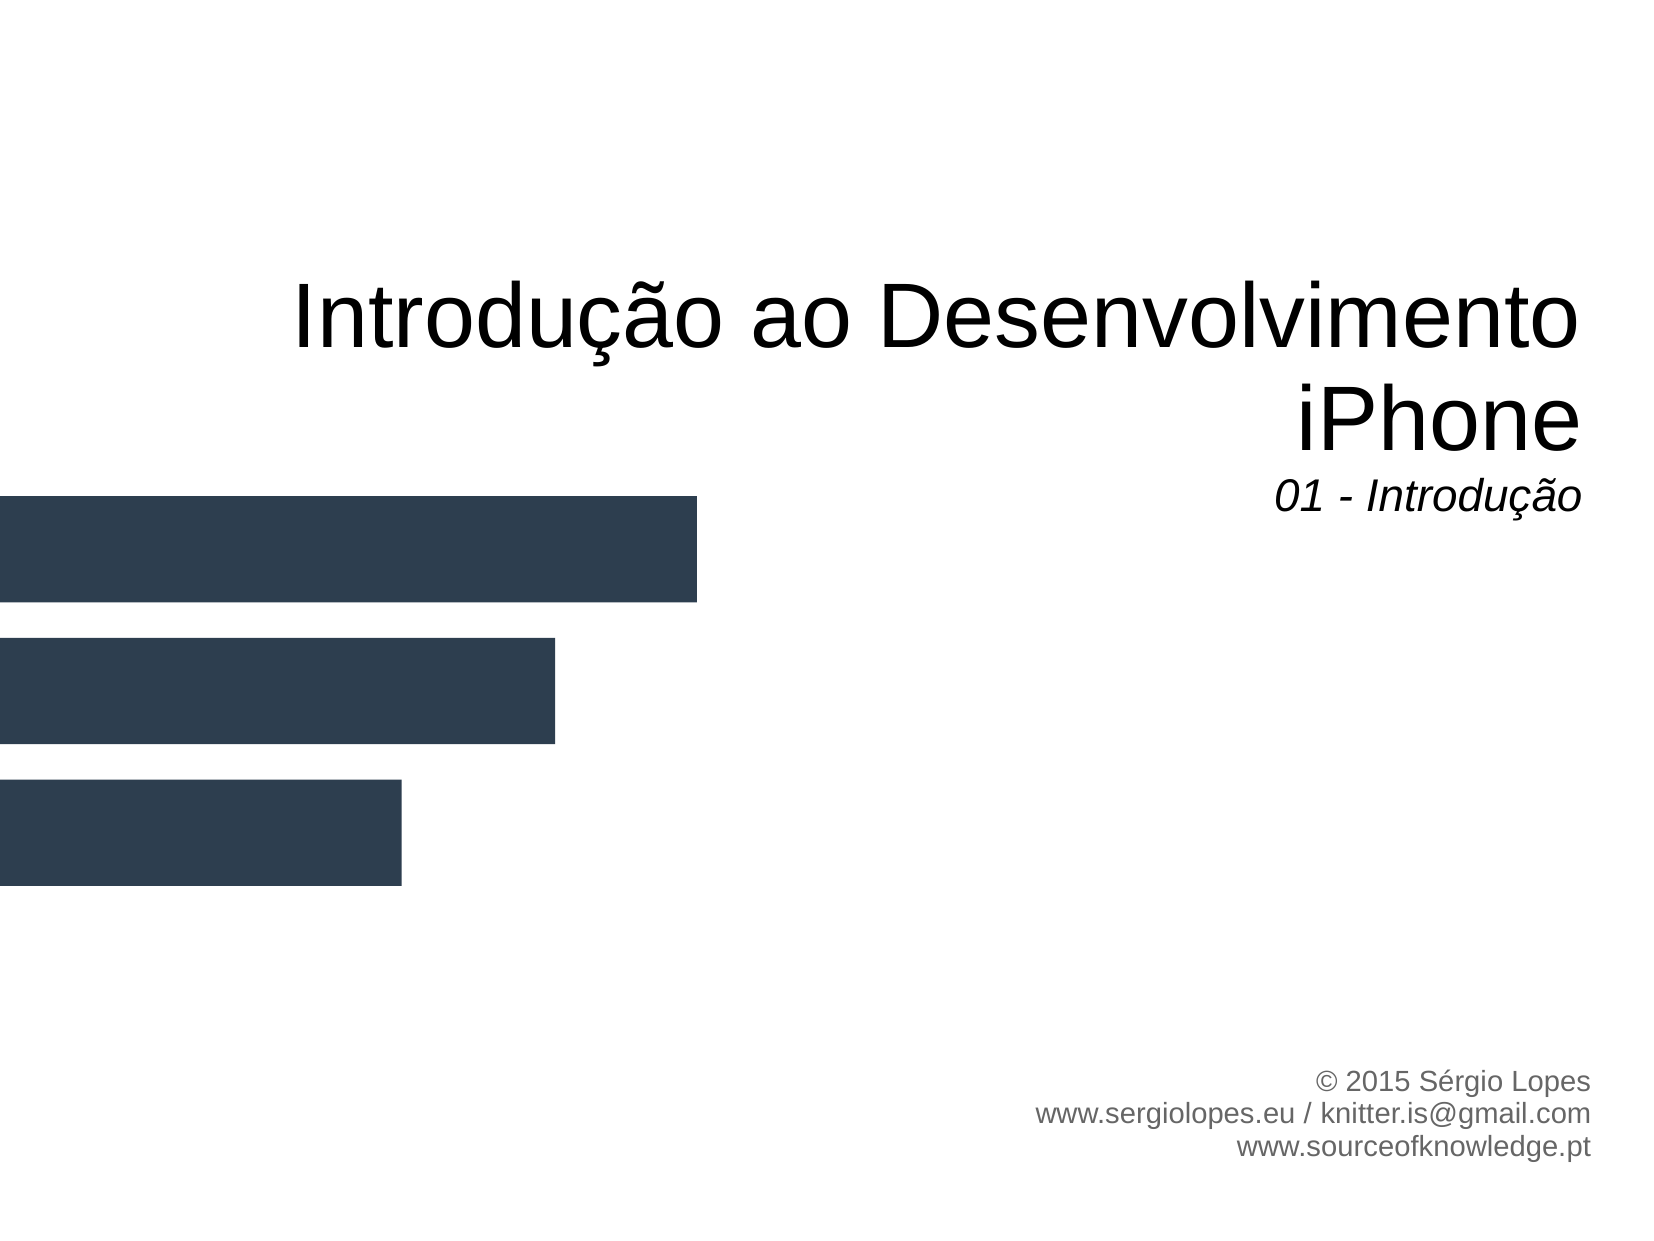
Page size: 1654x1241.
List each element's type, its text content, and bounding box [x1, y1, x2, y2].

text_box [0, 637, 556, 745]
title Introdução ao Desenvolvimento iPhone 01 - Introdução [94, 265, 1583, 520]
text_box [0, 496, 697, 603]
text_box [0, 779, 402, 886]
text_box © 2015 Sérgio Lopes www.sergiolopes.eu / knitter.is@gmail.com www.sourceofknowledge.pt [1003, 1057, 1607, 1169]
